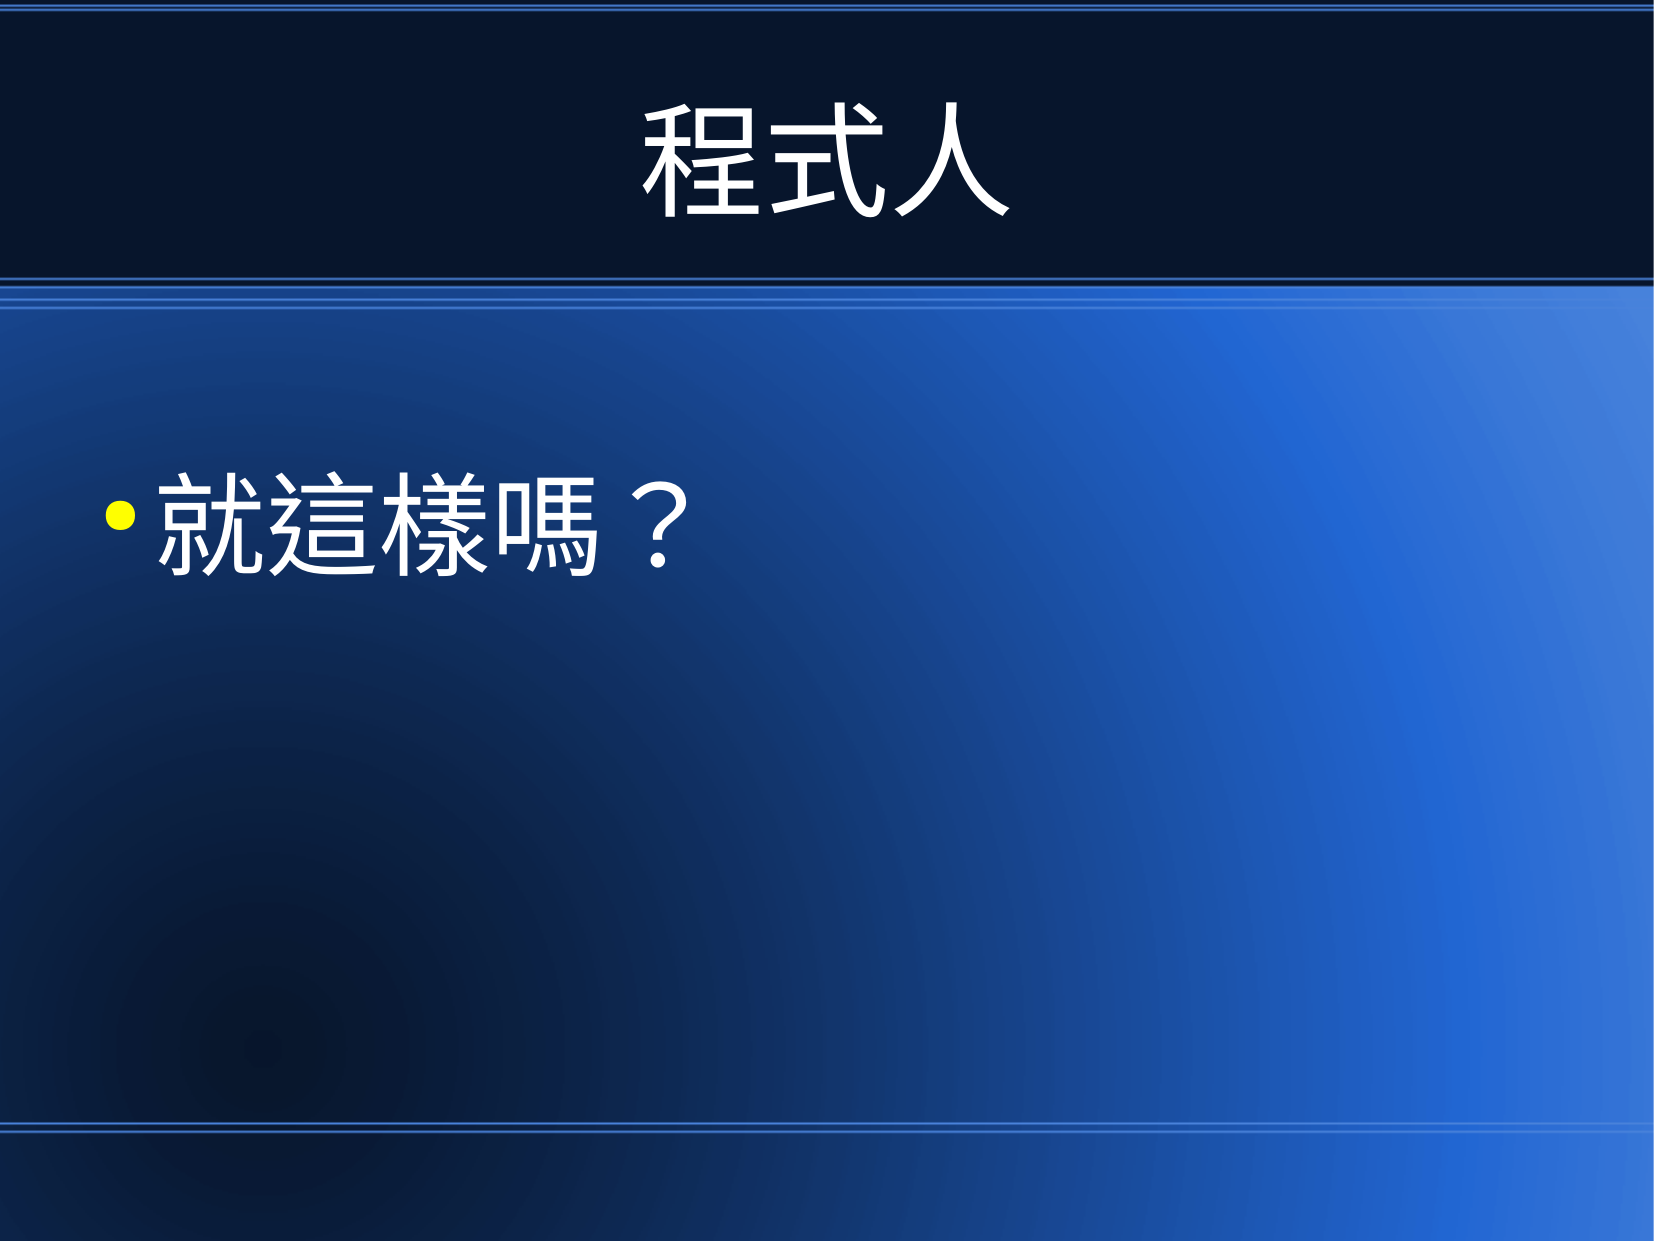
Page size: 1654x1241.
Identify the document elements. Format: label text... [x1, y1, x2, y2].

list 就這樣嗎？ [82, 355, 1571, 1241]
picture [0, 0, 1654, 1241]
title 程式人 [82, 49, 1571, 257]
